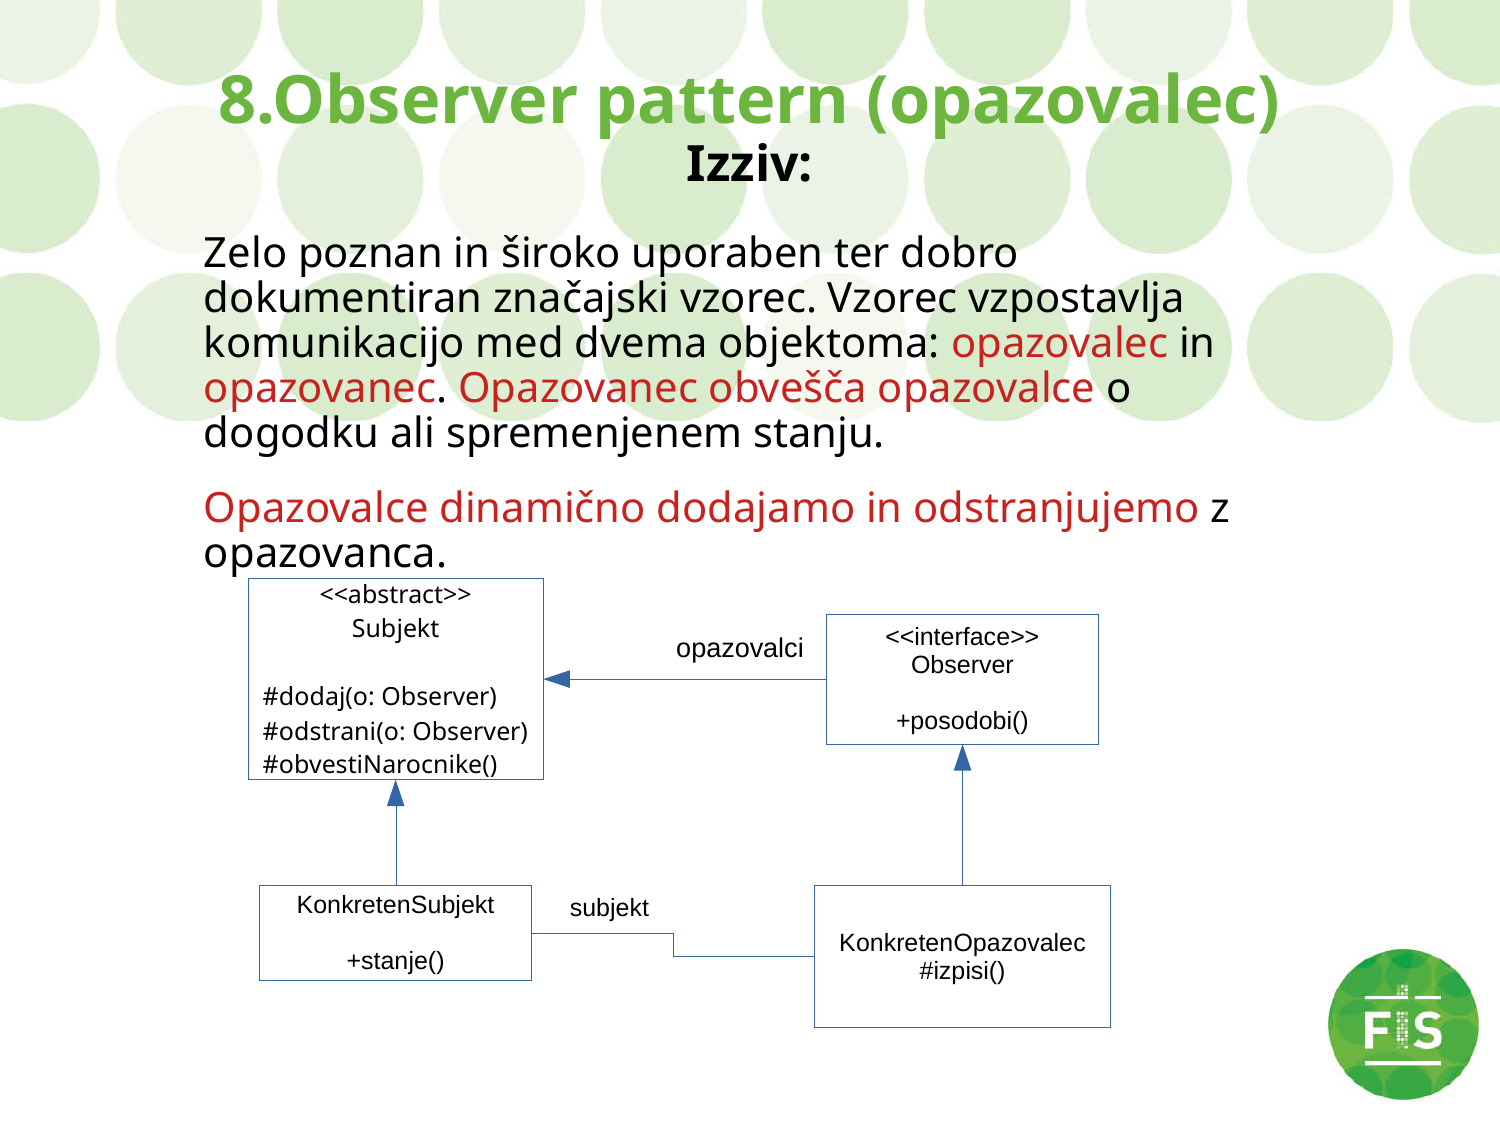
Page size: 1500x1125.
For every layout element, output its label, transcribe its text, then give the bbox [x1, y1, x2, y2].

text_box KonkretenOpazovalec #izpisi() [814, 885, 1111, 1028]
text_box KonkretenSubjekt +stanje() [259, 885, 532, 981]
list Zelo poznan in široko uporaben ter dobro dokumentiran značajski vzorec. Vzorec vzpostavlja komunikacijo med dvema objektoma: opazovalec in opazovanec. Opazovanec obvešča opazovalce o dogodku ali spremenjenem stanju. Opazovalce dinamično dodajamo in odstranjujemo z opazovanca. [118, 224, 1323, 343]
text_box subjekt [555, 885, 733, 985]
picture [0, 0, 1500, 1125]
text_box <<interface>> Observer +posodobi() [826, 614, 1099, 745]
text_box <<abstract>> Subjekt #dodaj(o: Observer) #odstrani(o: Observer) #obvestiNarocnike() [248, 578, 544, 780]
text_box opazovalci [661, 625, 827, 678]
title 8.Observer pattern (opazovalec) Izziv: [75, 59, 1425, 233]
